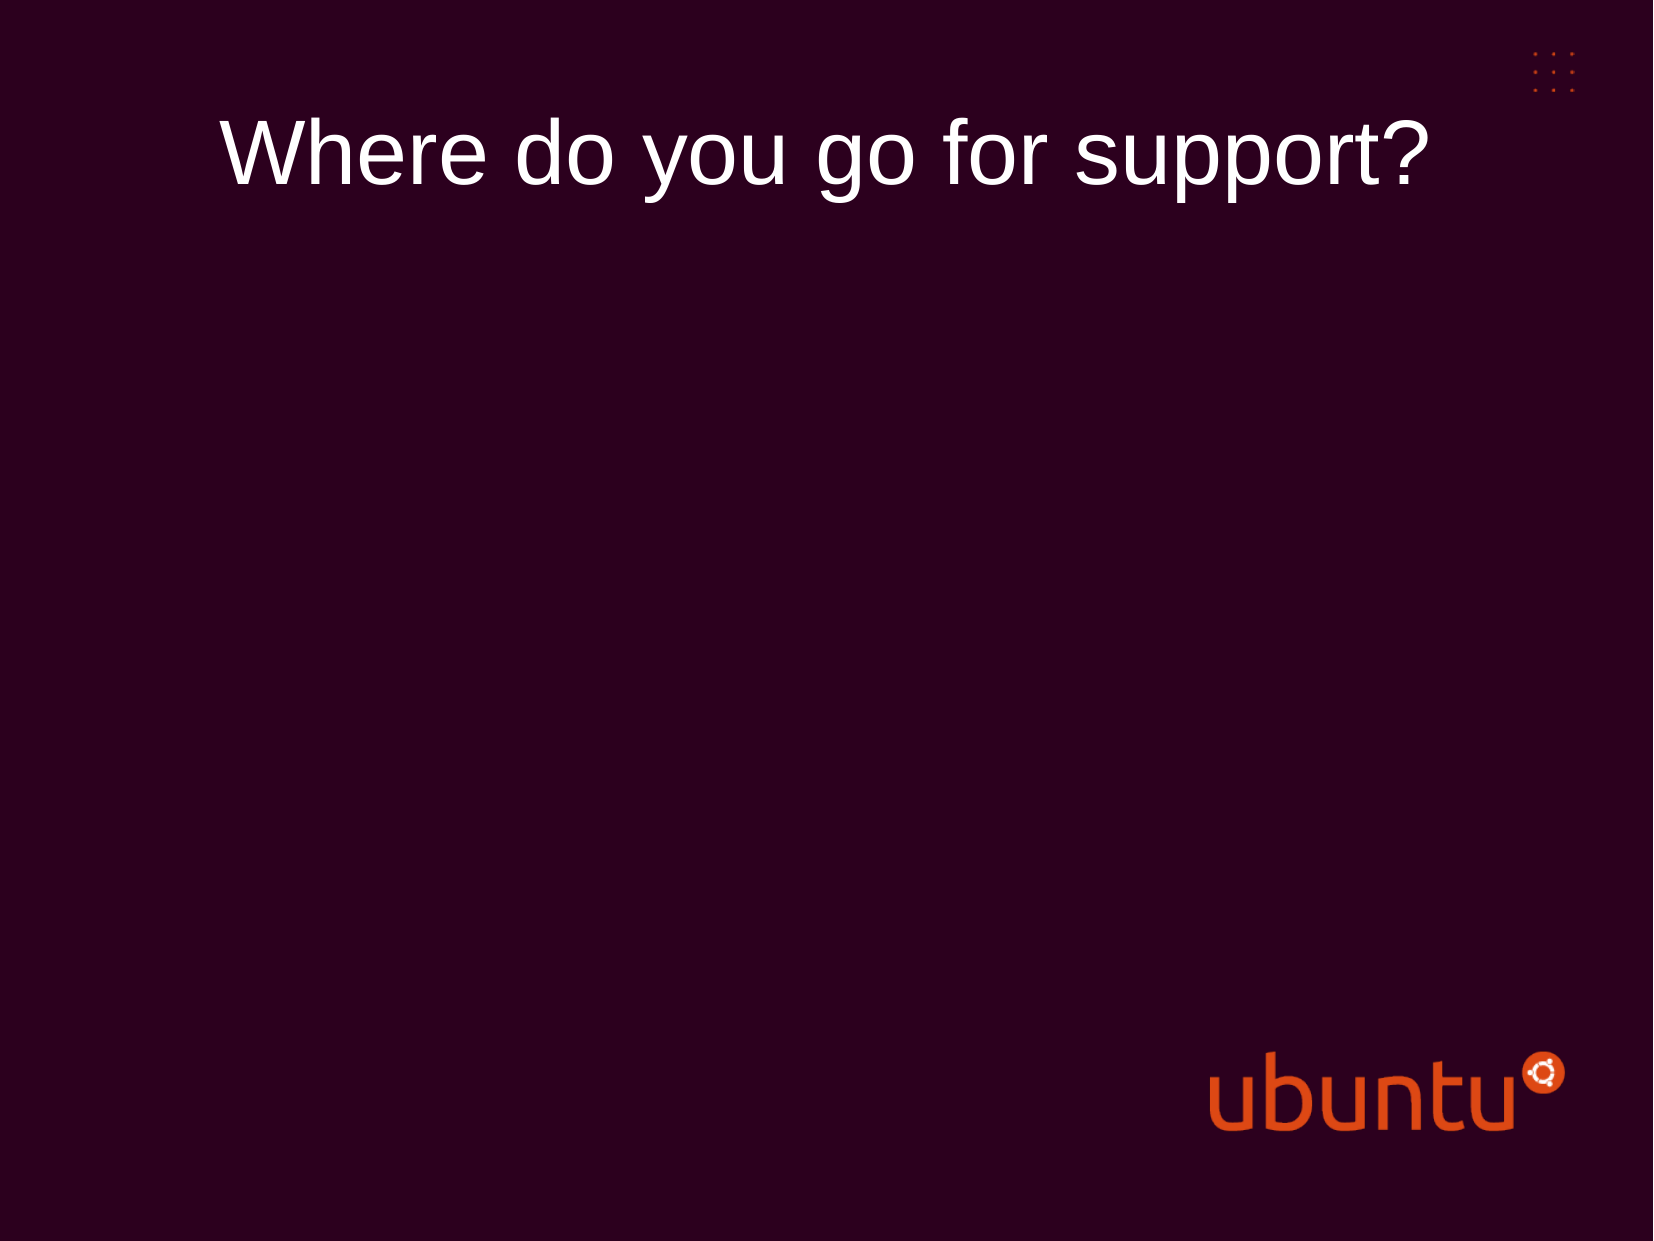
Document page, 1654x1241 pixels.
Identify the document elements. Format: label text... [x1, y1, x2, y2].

picture [1121, 960, 1653, 1223]
picture [1571, 49, 1575, 94]
title Where do you go for support? [82, 49, 1571, 257]
